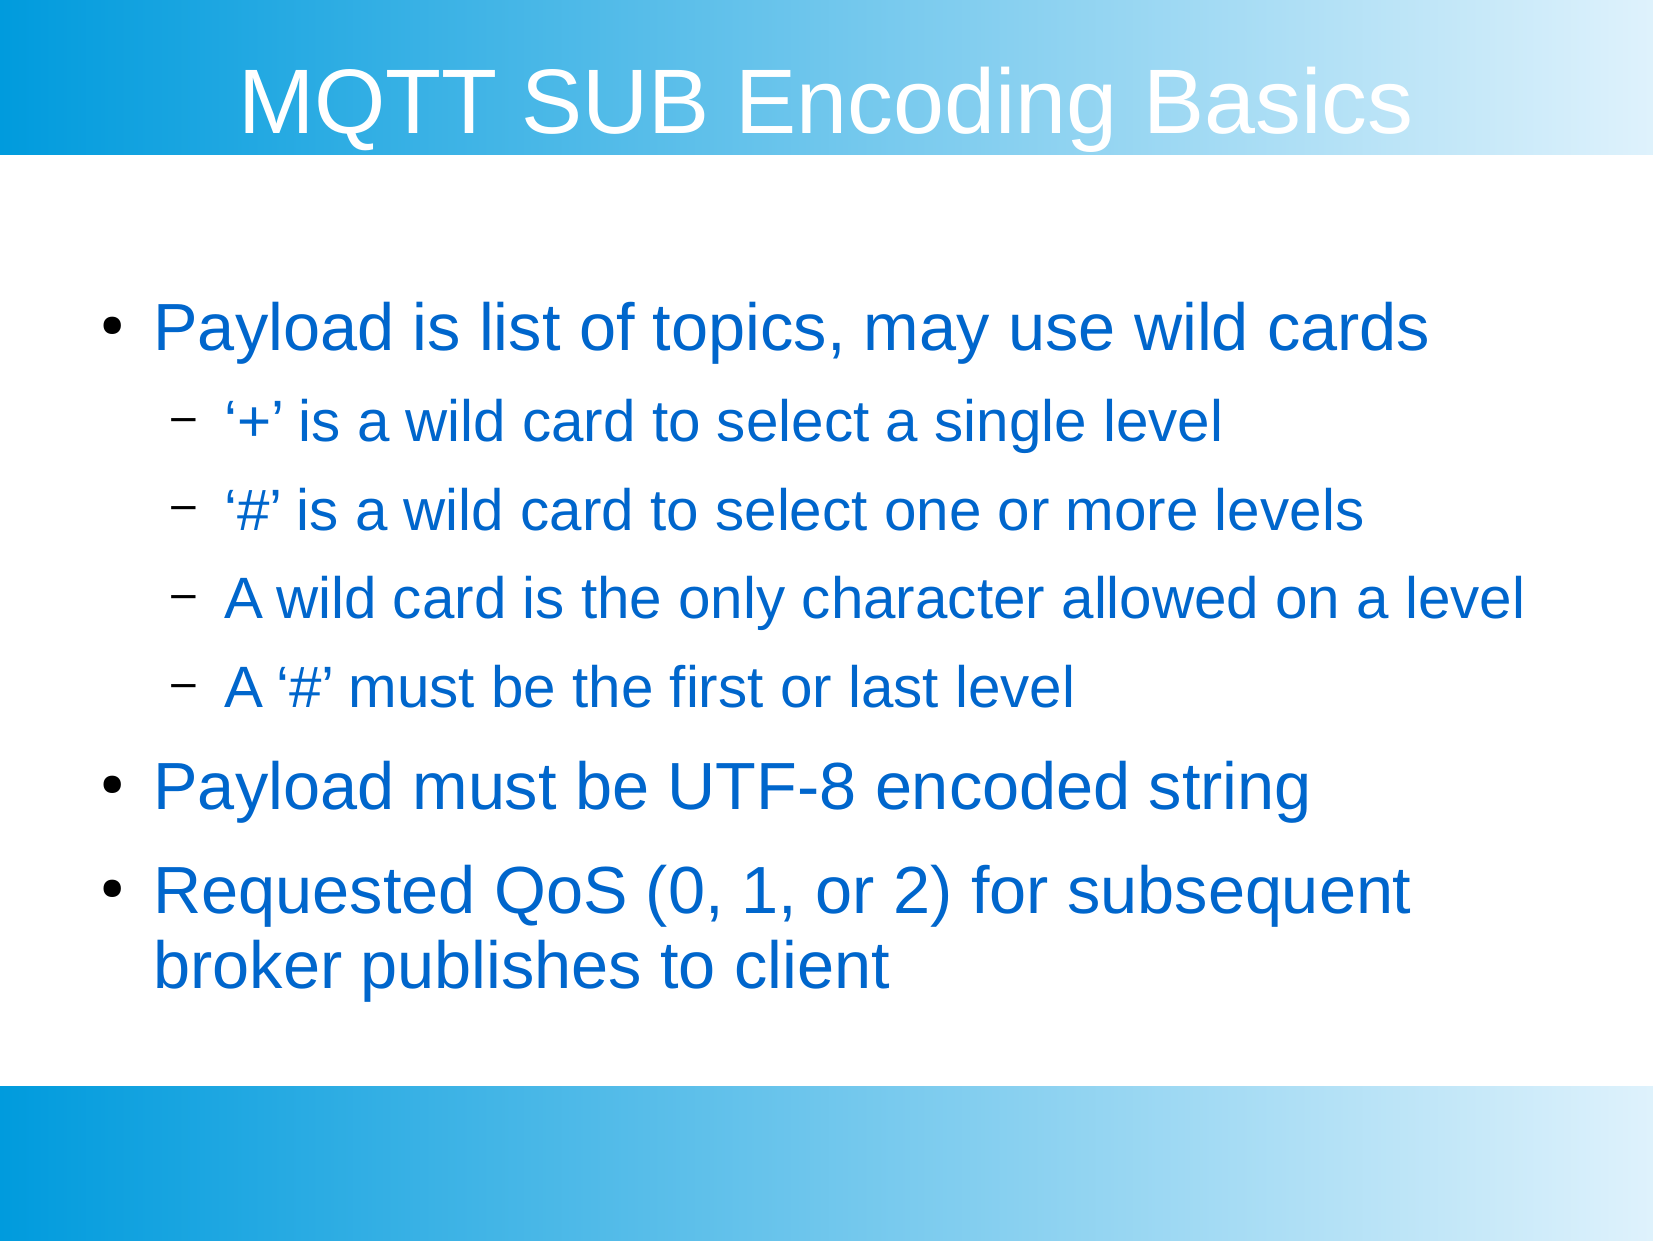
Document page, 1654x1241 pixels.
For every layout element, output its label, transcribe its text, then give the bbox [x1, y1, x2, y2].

title MQTT SUB Encoding Basics [82, 49, 1571, 155]
list Payload is list of topics, may use wild cards ‘+’ is a wild card to select a single level ‘#’ is a wild card to select one or more levels A wild card is the only character allowed on a level A ‘#’ must be the first or last level Payload must be UTF-8 encoded string Requested QoS (0, 1, or 2) for subsequent broker publishes to client [82, 290, 1571, 1010]
